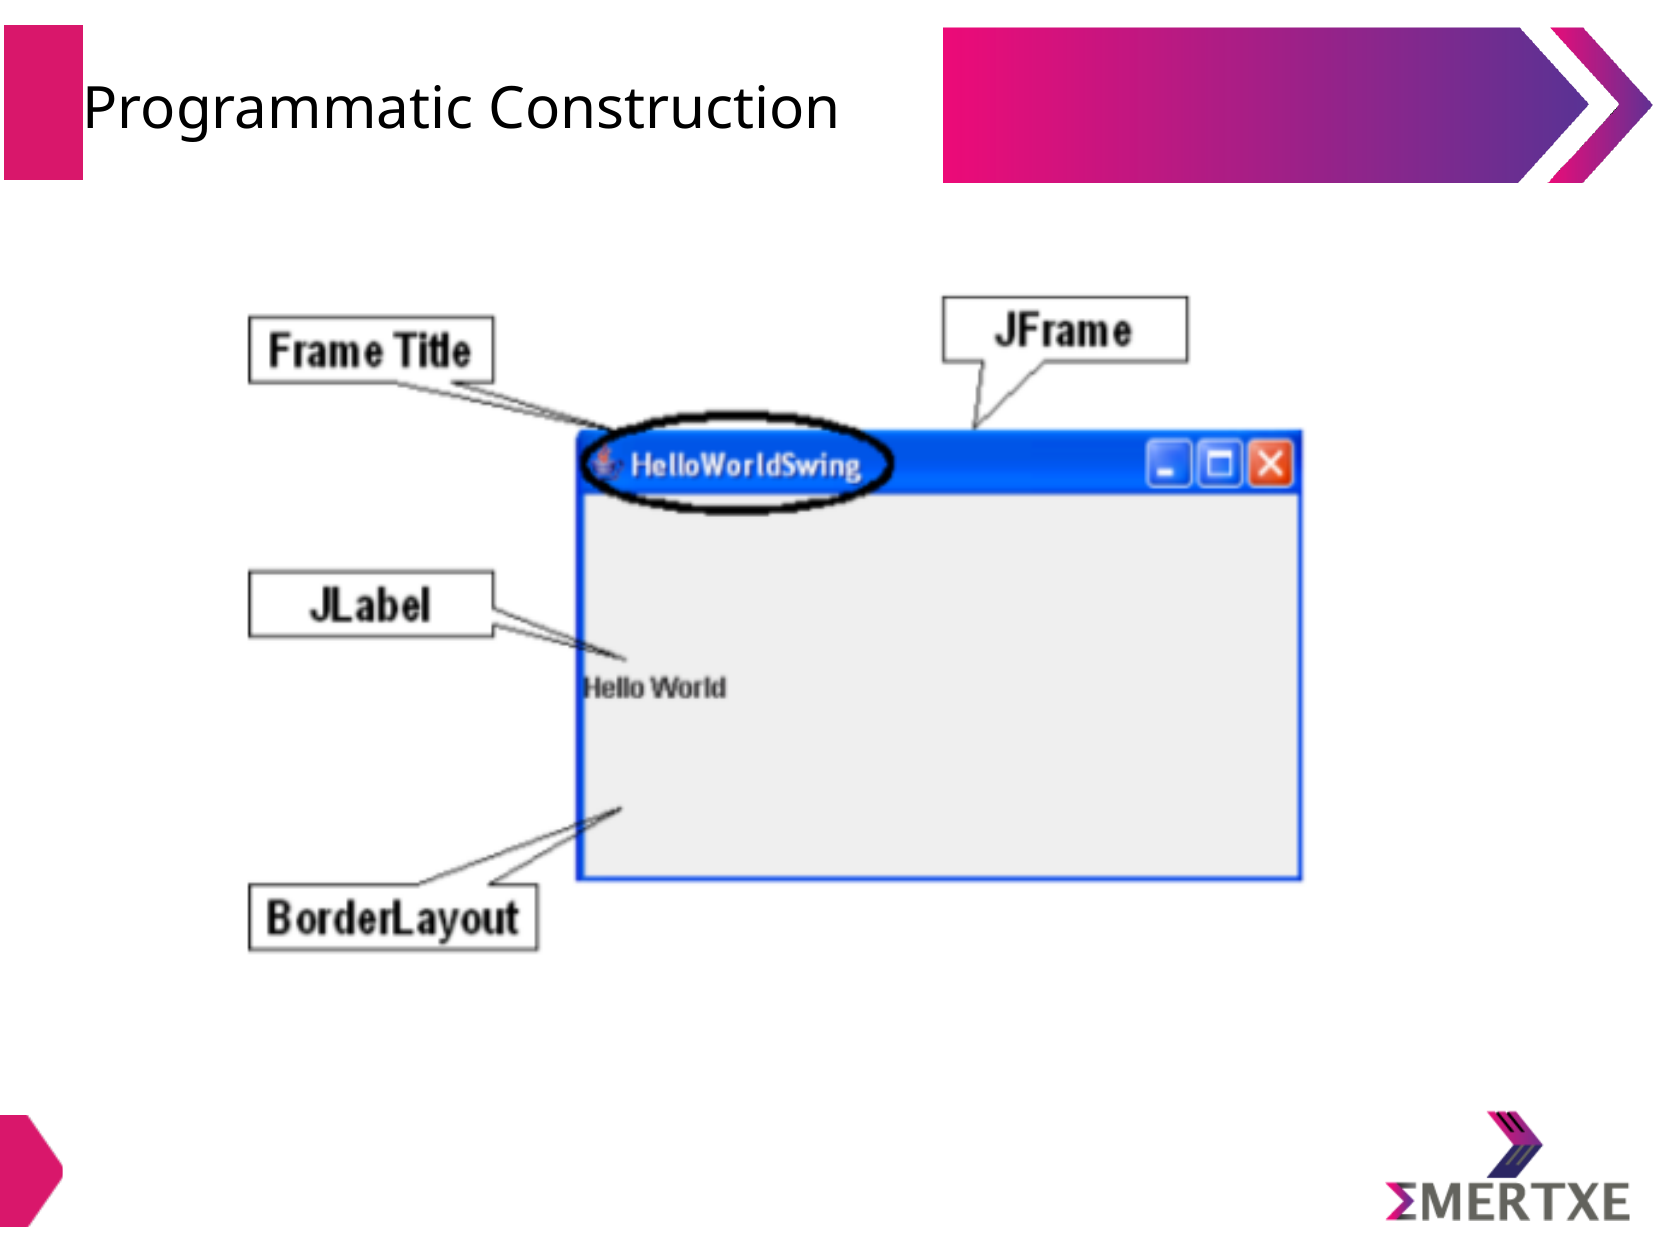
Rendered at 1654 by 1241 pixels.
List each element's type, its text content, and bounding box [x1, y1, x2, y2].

title Programmatic Construction [82, 2, 1571, 210]
picture [1571, 27, 1653, 183]
picture [1385, 1107, 1631, 1221]
picture [150, 269, 1396, 991]
